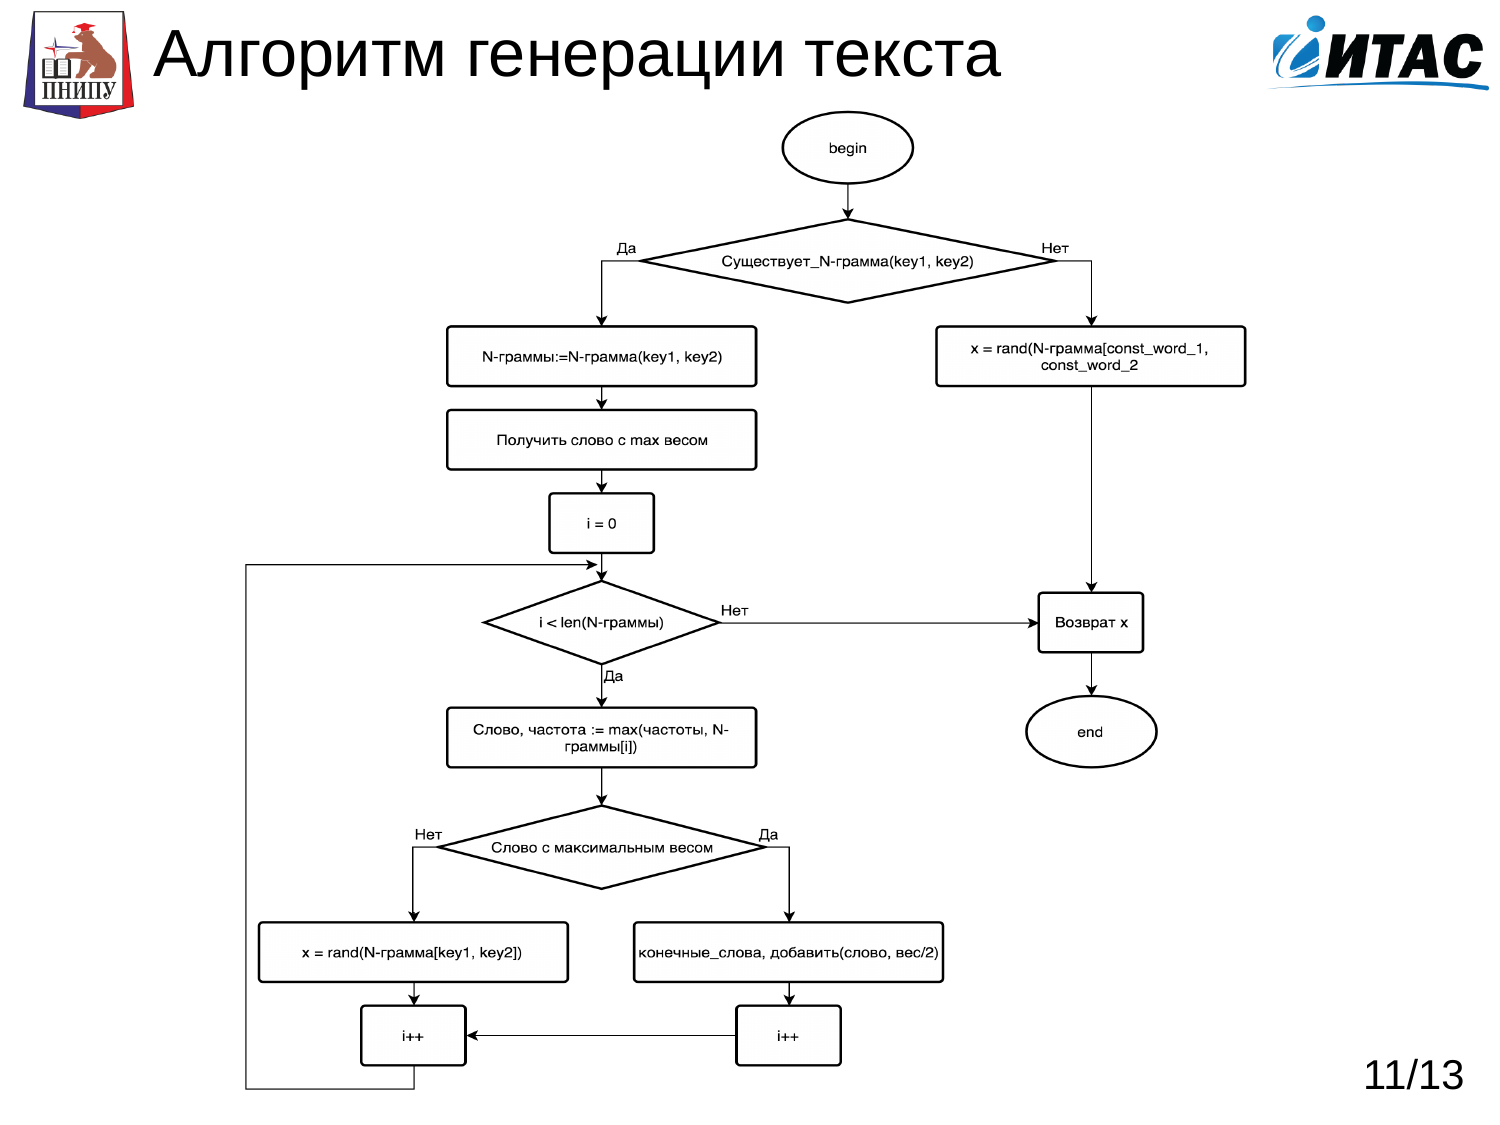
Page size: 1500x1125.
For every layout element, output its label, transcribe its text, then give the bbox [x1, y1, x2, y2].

picture [1265, 13, 1489, 94]
picture [23, 11, 134, 119]
title Алгоритм генерации текста [153, 0, 1252, 128]
picture [236, 110, 1247, 1099]
